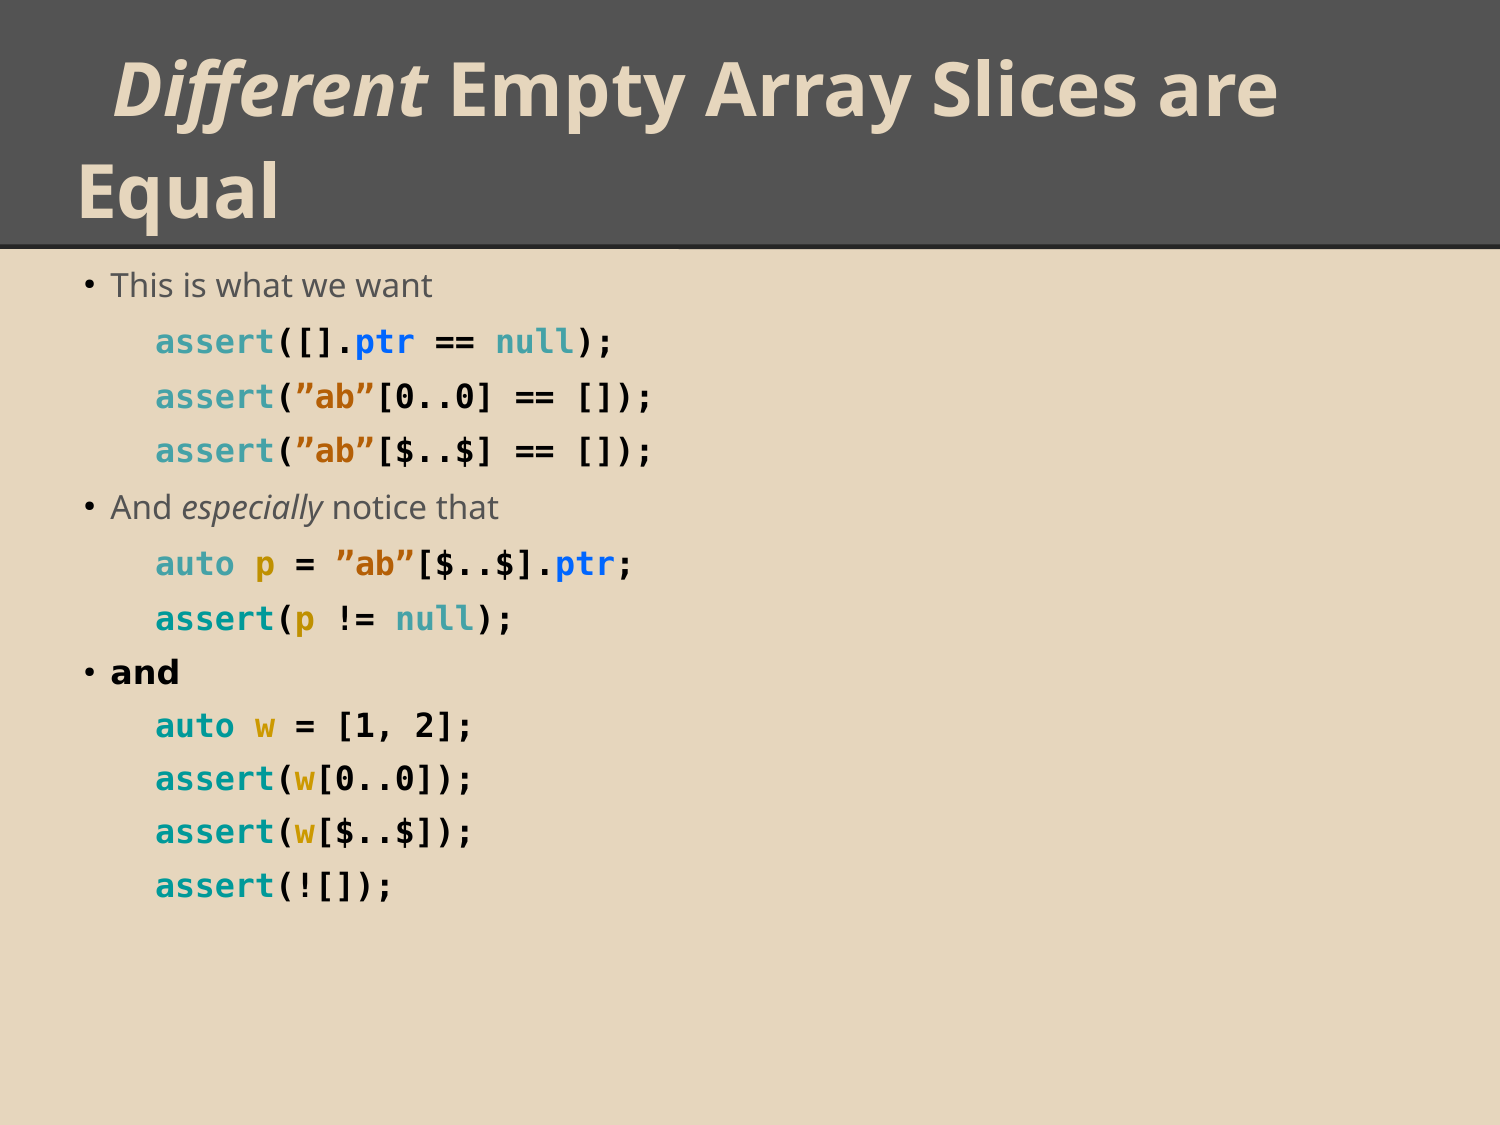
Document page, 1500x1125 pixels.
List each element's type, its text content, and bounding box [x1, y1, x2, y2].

title Different Empty Array Slices are Equal [75, 45, 1425, 233]
list This is what we want assert([].ptr == null); assert(”ab”[0..0] == []); assert(”ab”[$..$] == []); And especially notice that auto p = ”ab”[$..$].ptr; assert(p != null); and auto w = [1, 2]; assert(w[0..0]); assert(w[$..$]); assert(![]); [75, 262, 1425, 916]
